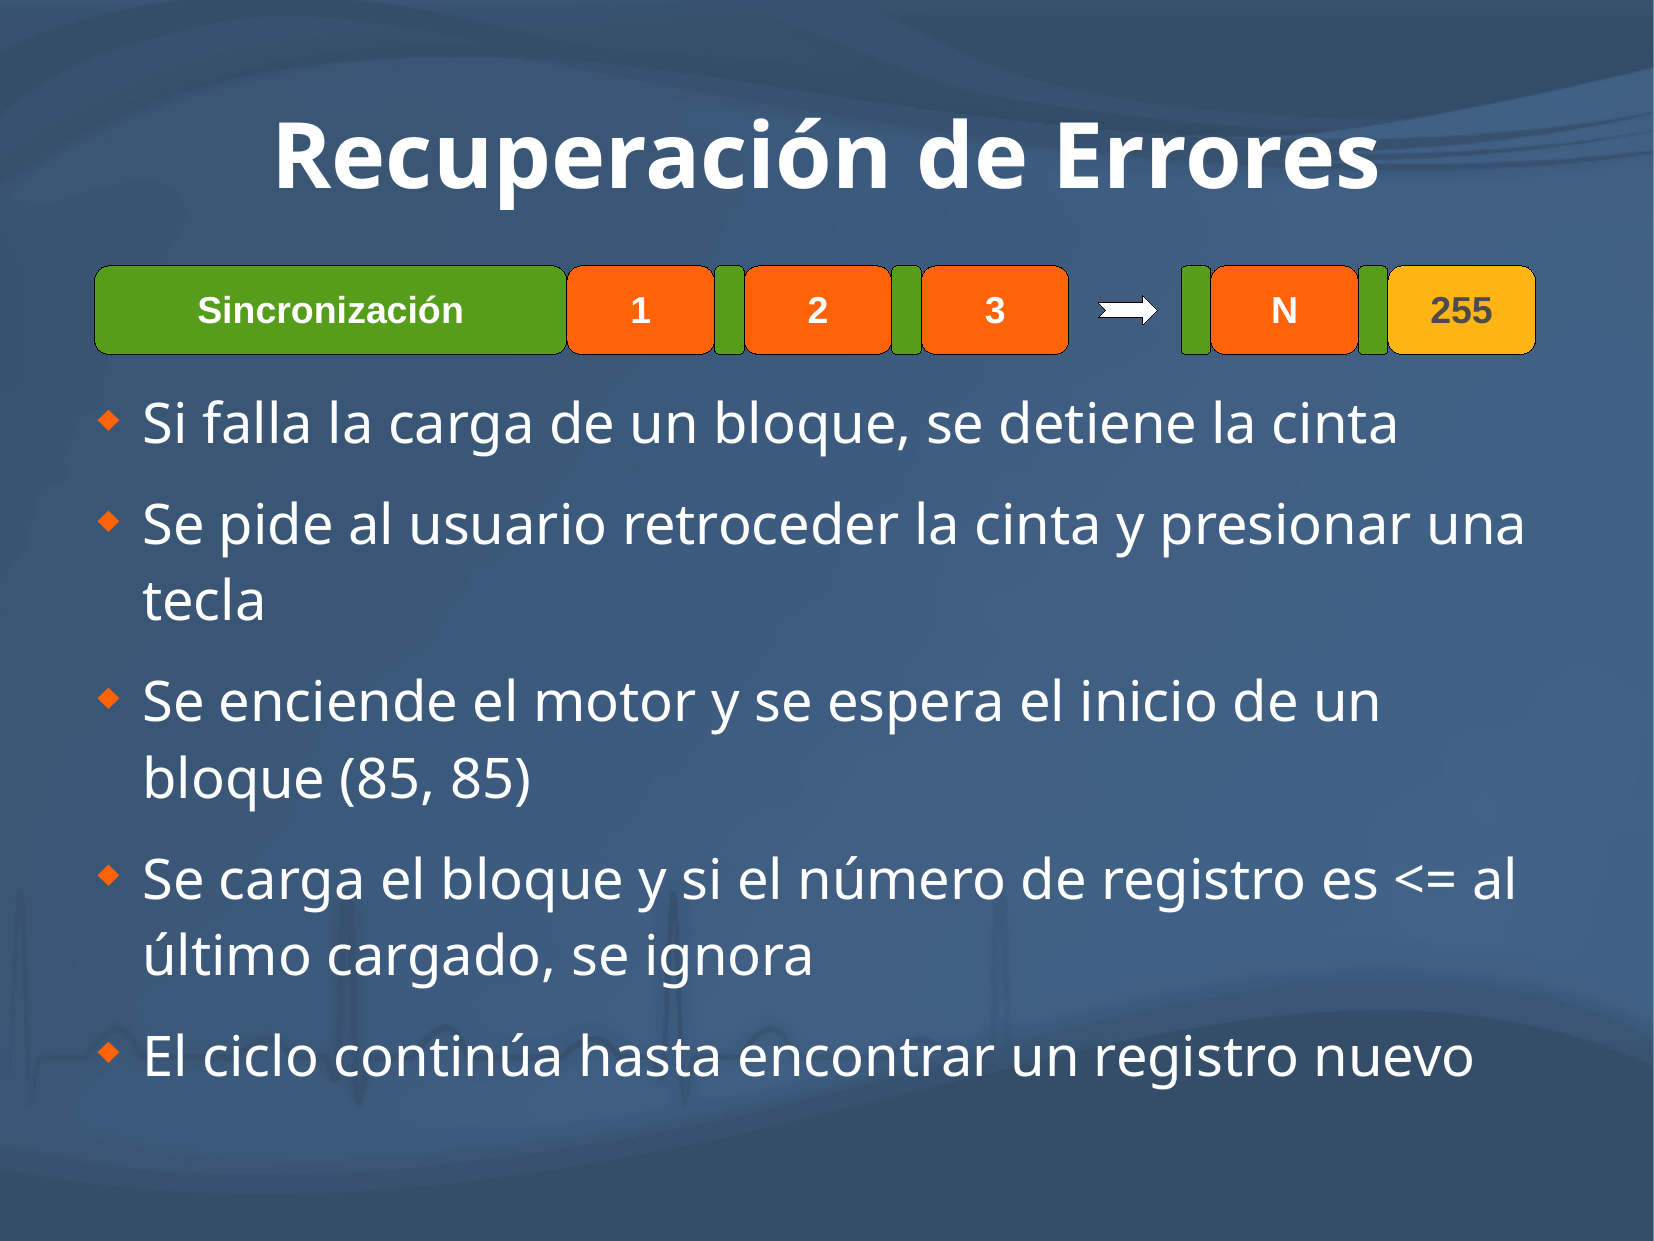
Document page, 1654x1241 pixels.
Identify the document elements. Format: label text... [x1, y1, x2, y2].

text_box [714, 265, 745, 355]
title Recuperación de Errores [82, 56, 1571, 250]
text_box [1181, 265, 1211, 355]
text_box [891, 265, 922, 355]
text_box 2 [744, 265, 891, 355]
text_box 1 [566, 265, 714, 355]
picture [0, 0, 1654, 1241]
list Si falla la carga de un bloque, se detiene la cinta Se pide al usuario retroceder la cinta y presionar una tecla Se enciende el motor y se espera el inicio de un bloque (85, 85) Se carga el bloque y si el número de registro es <= al último cargado, se ignora El ciclo continúa hasta encontrar un registro nuevo [82, 383, 1571, 1109]
text_box N [1210, 265, 1358, 355]
text_box 255 [1387, 265, 1536, 355]
text_box 3 [921, 265, 1069, 355]
text_box [1098, 295, 1158, 325]
text_box Sincronización [94, 265, 567, 355]
text_box [1358, 265, 1388, 355]
